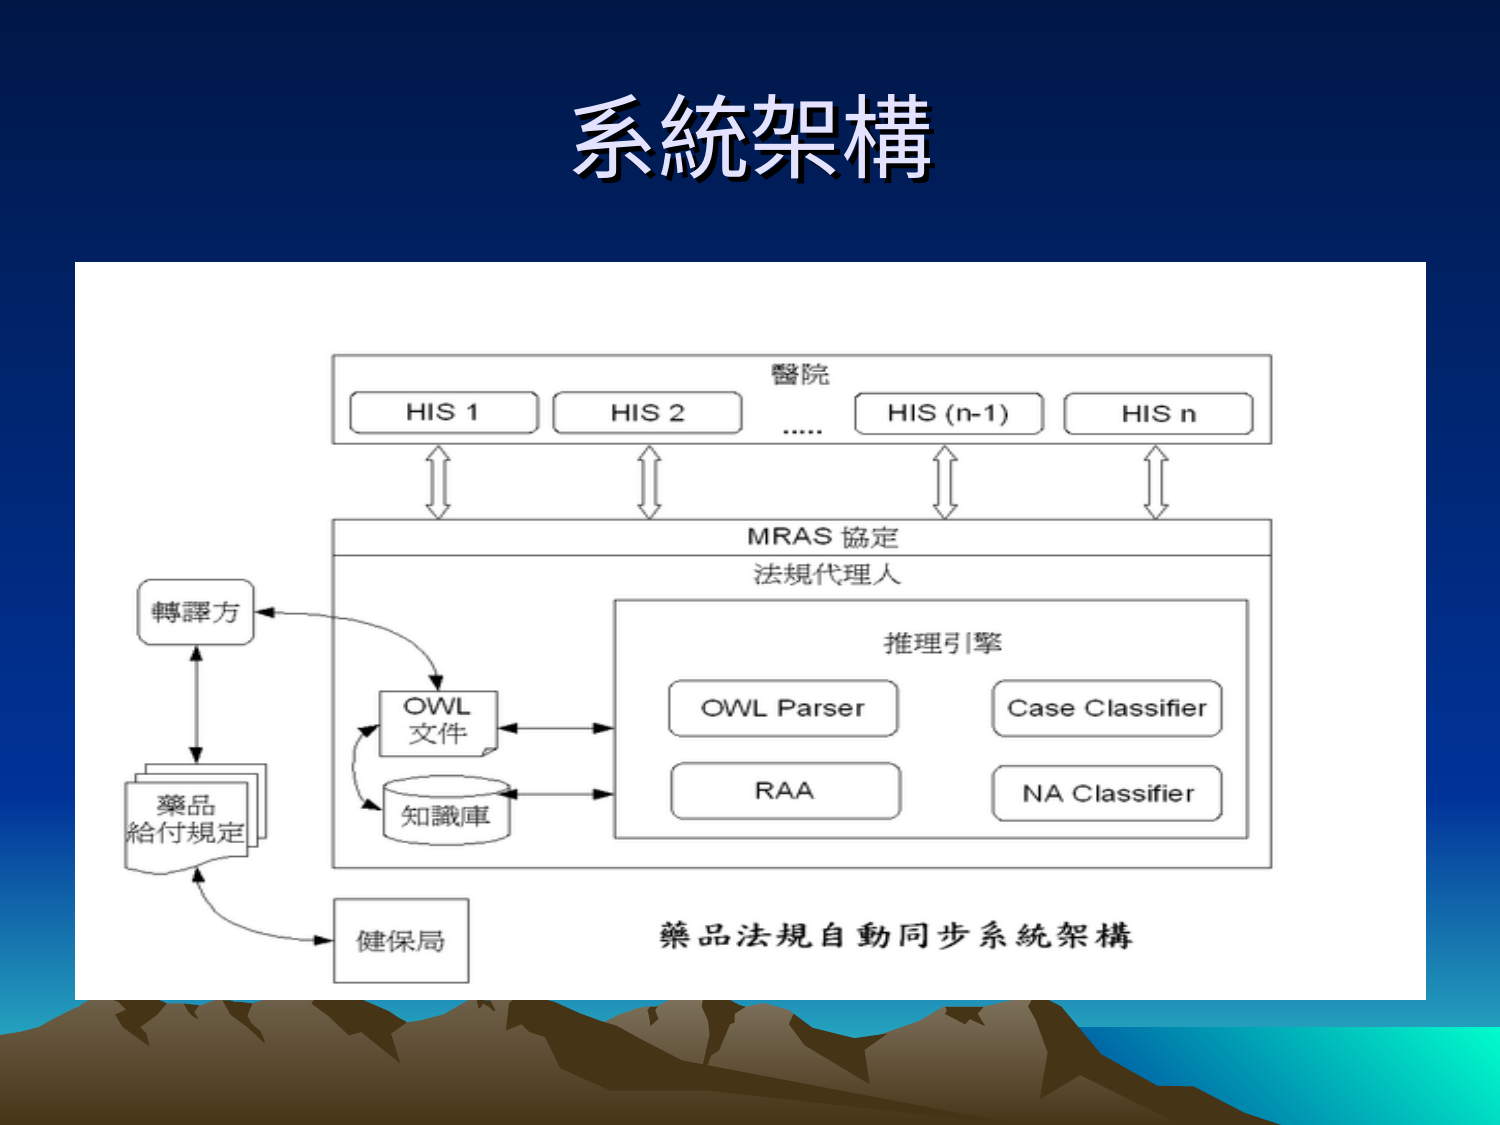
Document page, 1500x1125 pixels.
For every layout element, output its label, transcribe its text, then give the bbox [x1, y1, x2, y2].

picture [75, 262, 1426, 1000]
title 系統架構 [75, 37, 1426, 225]
